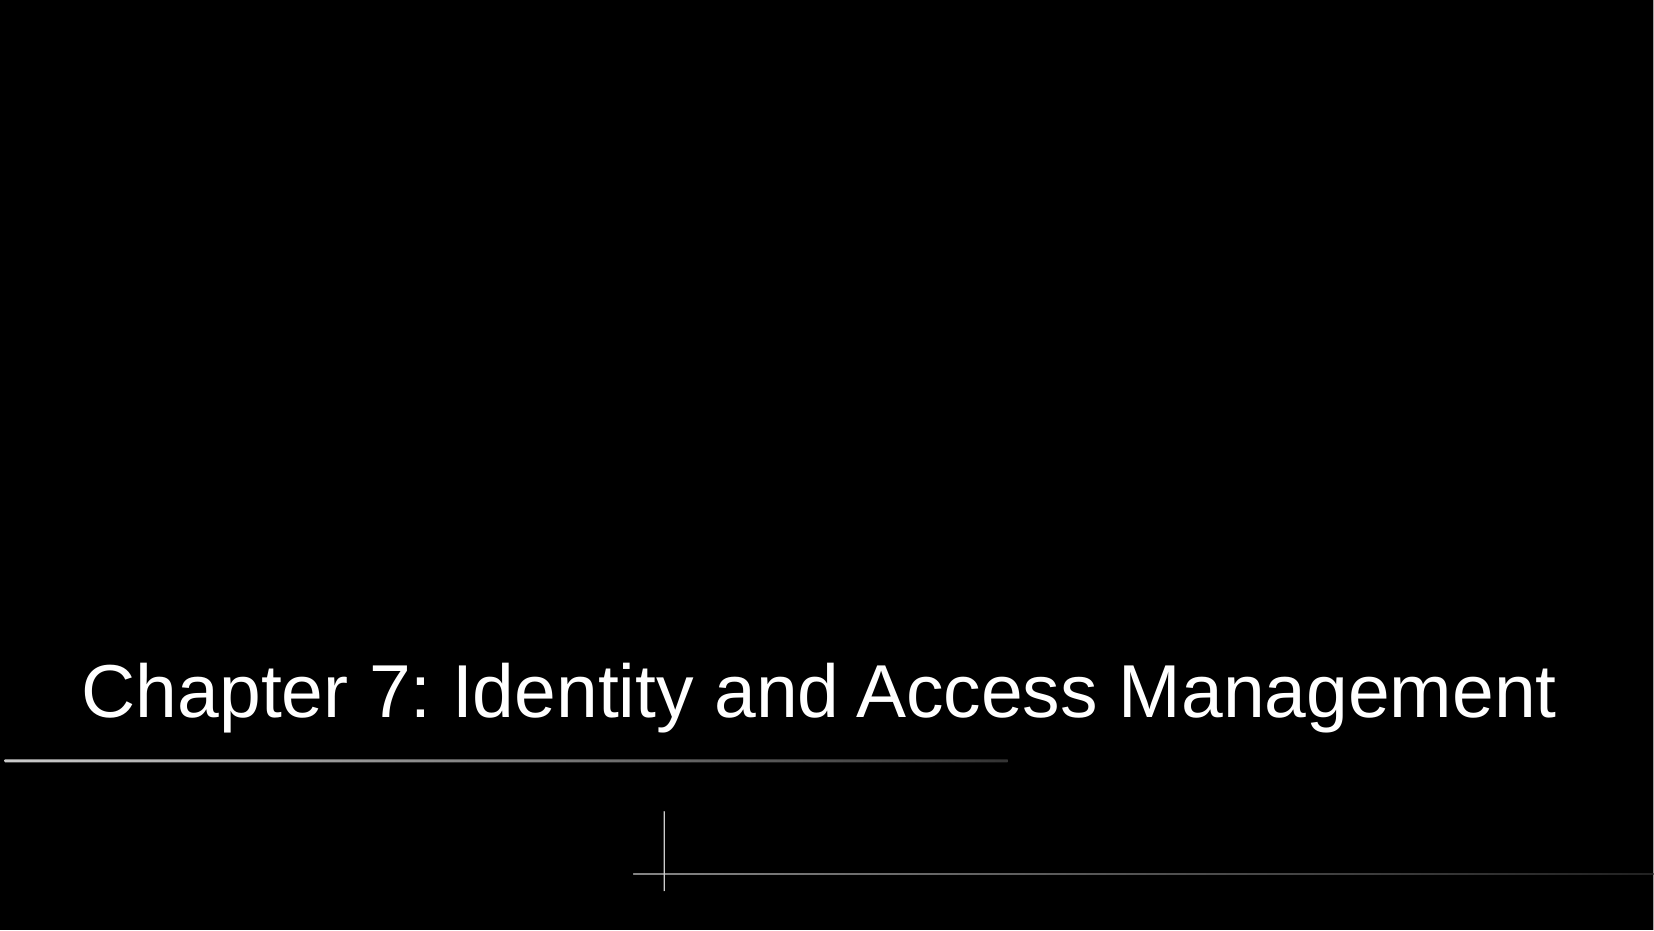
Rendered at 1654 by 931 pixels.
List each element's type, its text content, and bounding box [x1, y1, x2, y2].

title Chapter 7: Identity and Access Management [23, 589, 1616, 795]
